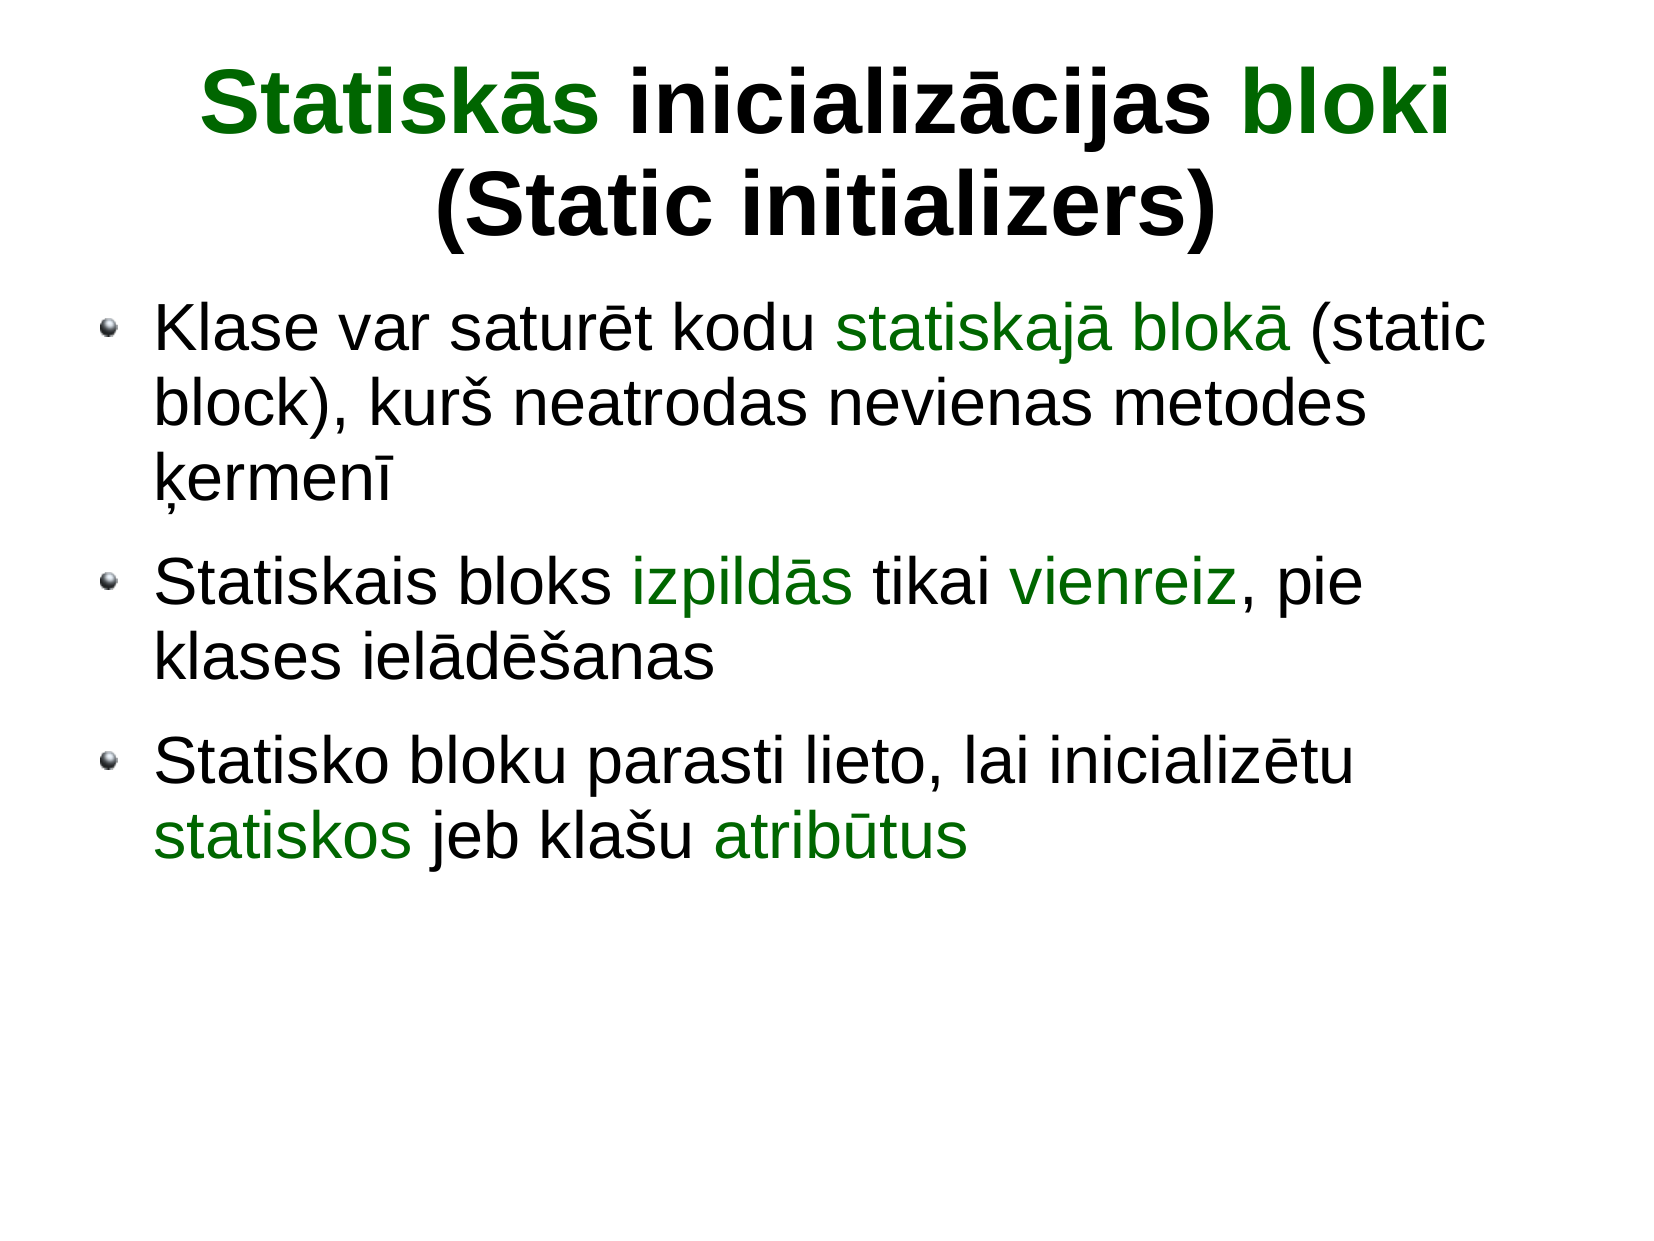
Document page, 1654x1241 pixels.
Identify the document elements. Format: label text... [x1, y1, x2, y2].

title Statiskās inicializācijas bloki (Static initializers) [82, 49, 1571, 257]
list Klase var saturēt kodu statiskajā blokā (static block), kurš neatrodas nevienas metodes ķermenī Statiskais bloks izpildās tikai vienreiz, pie klases ielādēšanas Statisko bloku parasti lieto, lai inicializētu statiskos jeb klašu atribūtus [82, 290, 1538, 1010]
